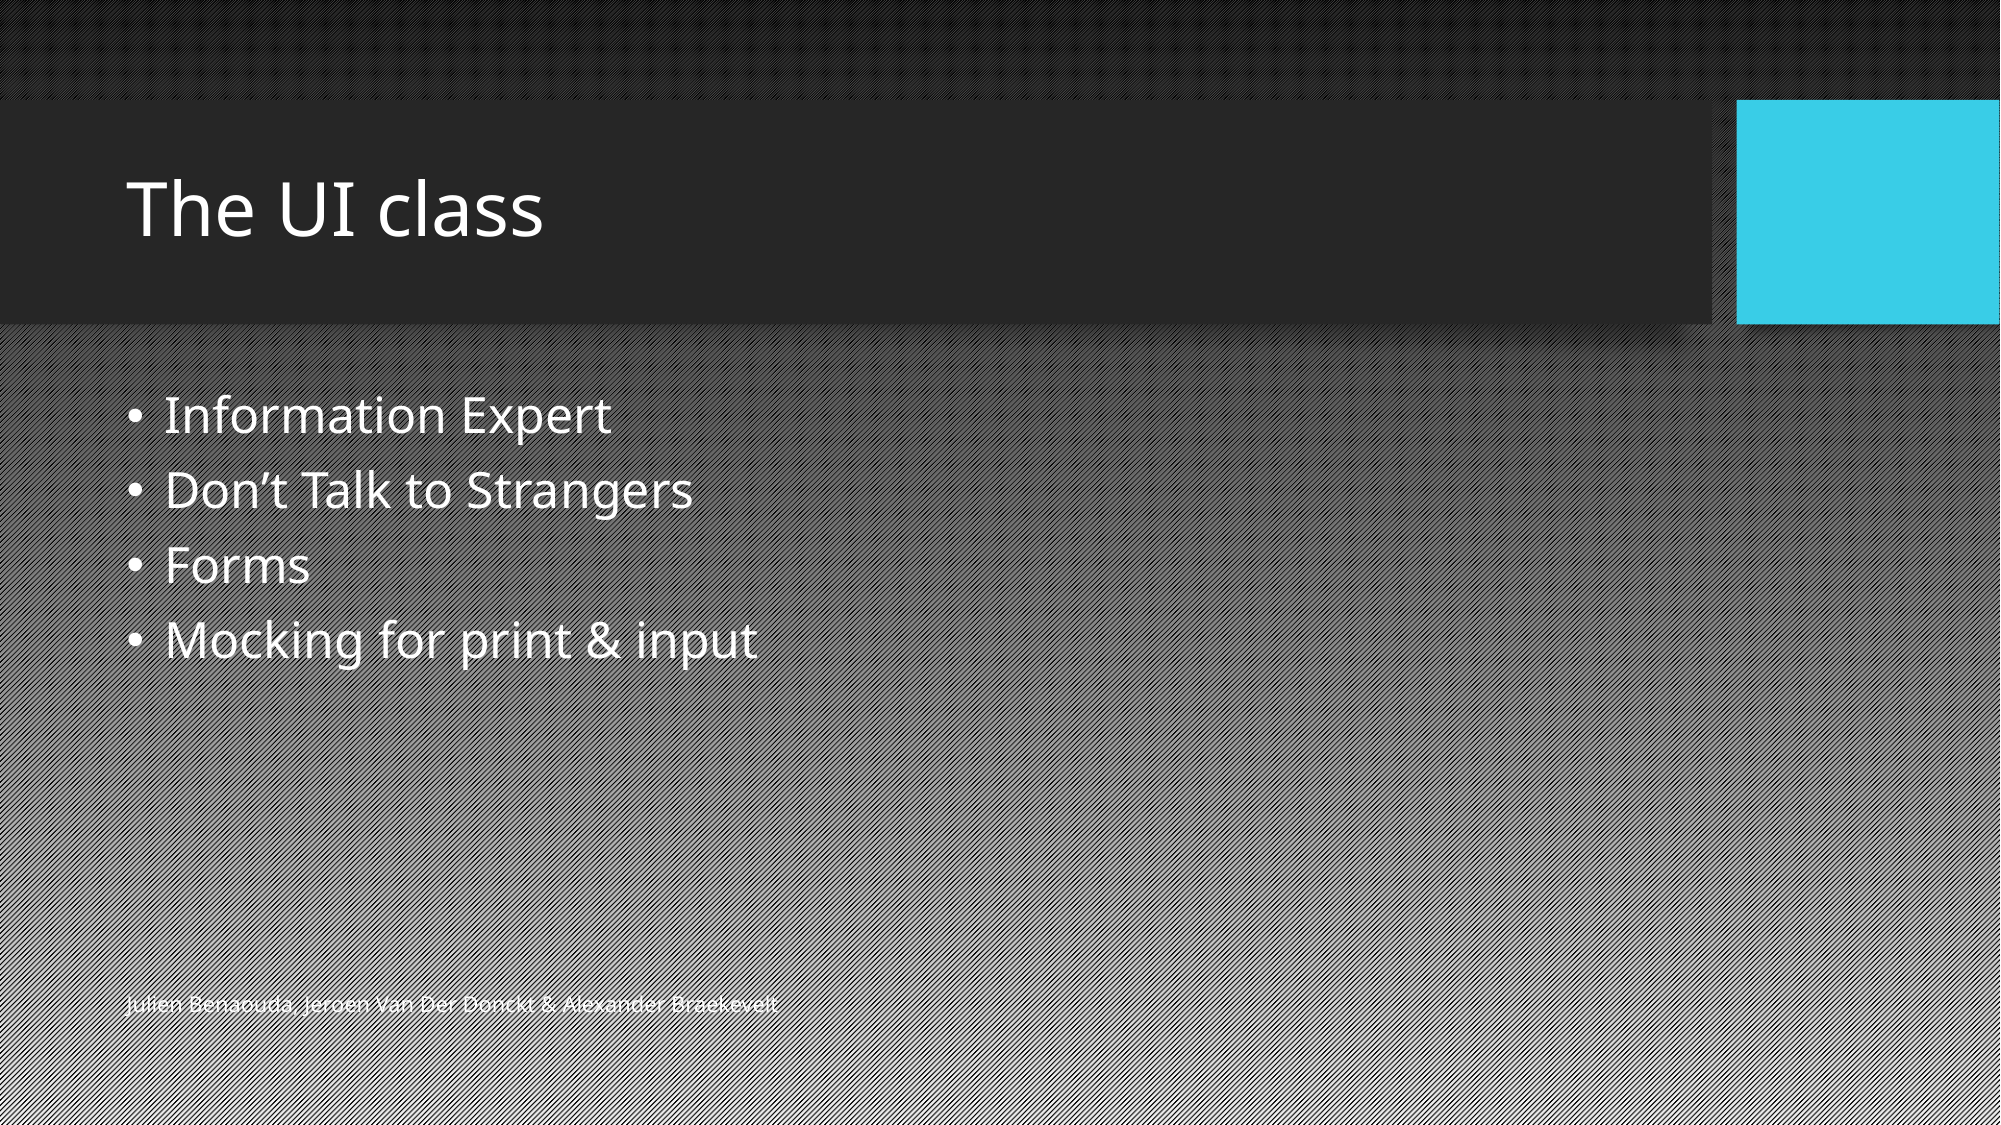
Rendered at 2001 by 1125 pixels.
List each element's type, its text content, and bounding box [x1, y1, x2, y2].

list Information Expert Don’t Talk to Strangers Forms Mocking for print & input [111, 383, 883, 973]
picture [0, 0, 2000, 1125]
title The UI class [111, 123, 1689, 301]
footer Julien Benaouda, Jeroen Van Der Donckt & Alexander Braekevelt [111, 973, 1239, 1034]
